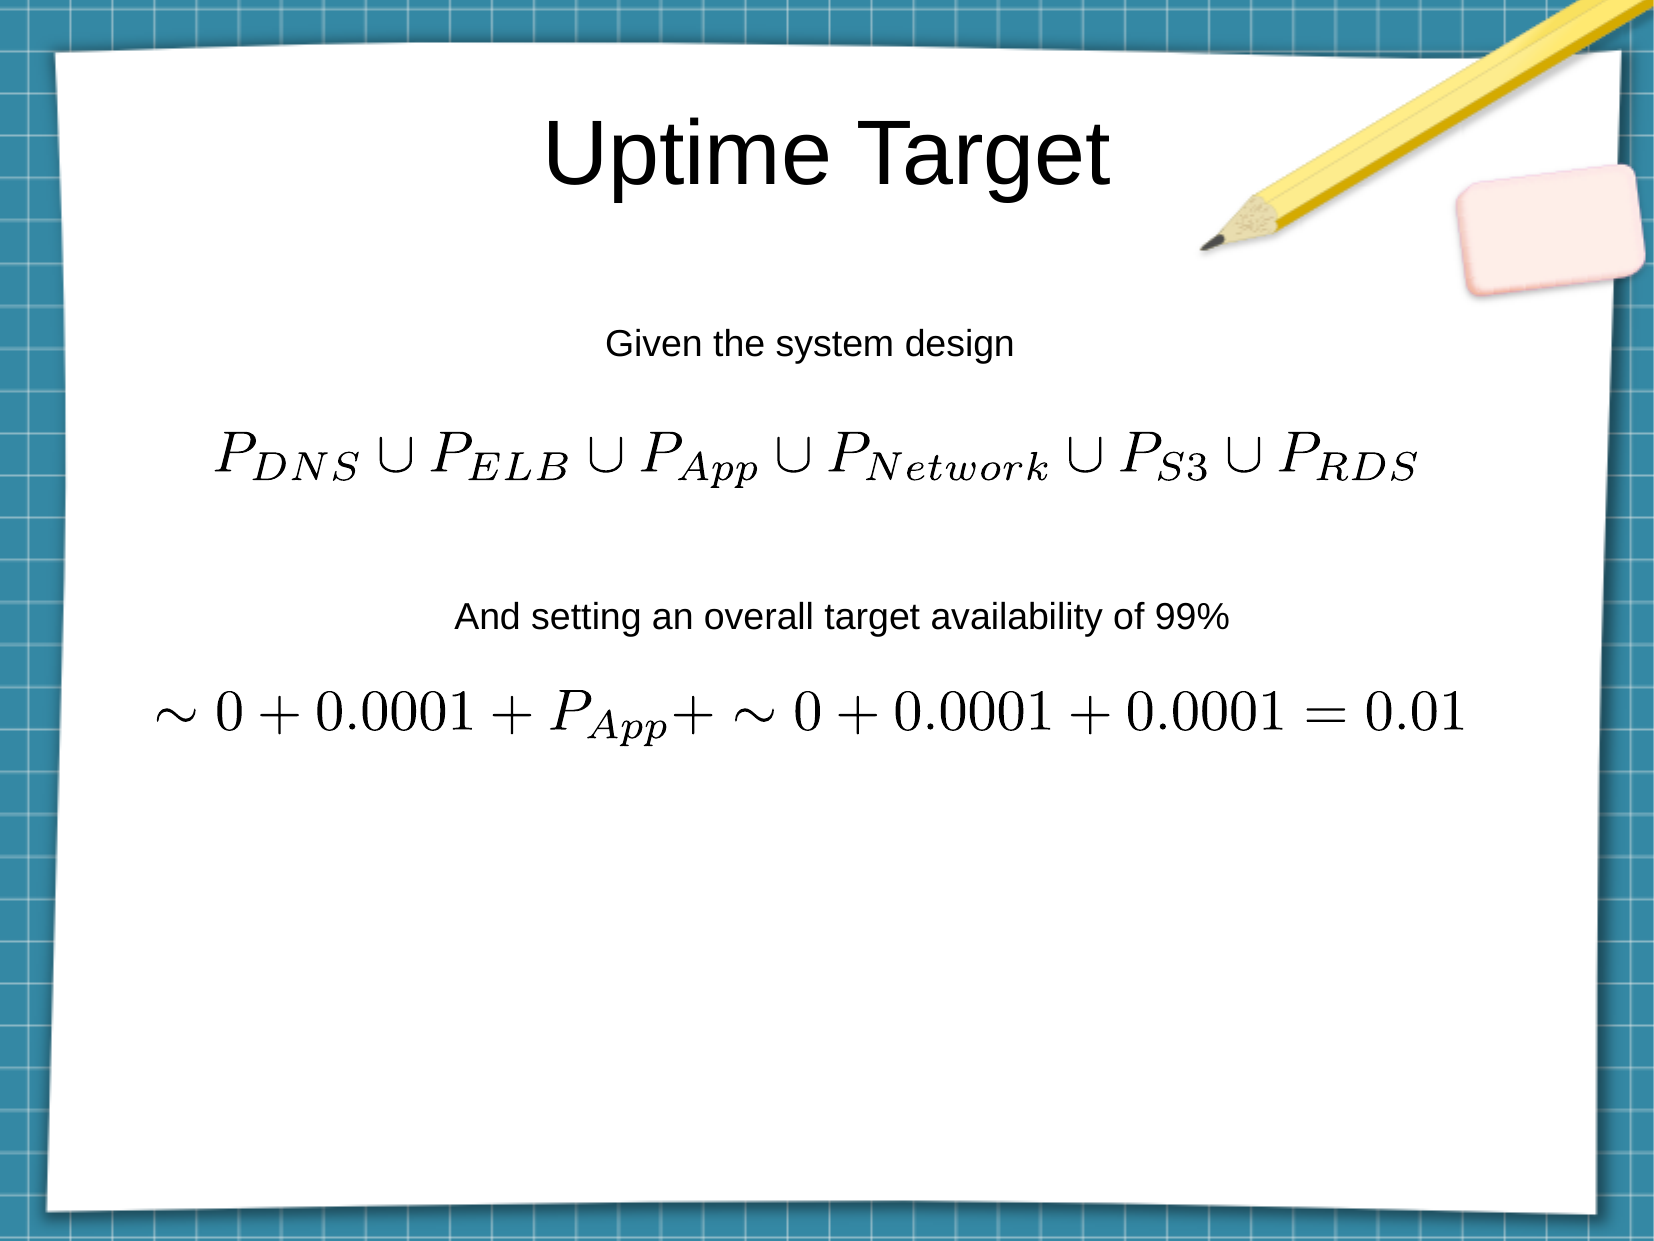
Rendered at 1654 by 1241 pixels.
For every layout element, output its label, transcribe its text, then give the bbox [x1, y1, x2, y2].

picture [0, 0, 1654, 1241]
text_box Given the system design [435, 315, 1186, 372]
title Uptime Target [82, 49, 1571, 257]
text_box And setting an overall target availability of 99% [392, 588, 1293, 646]
